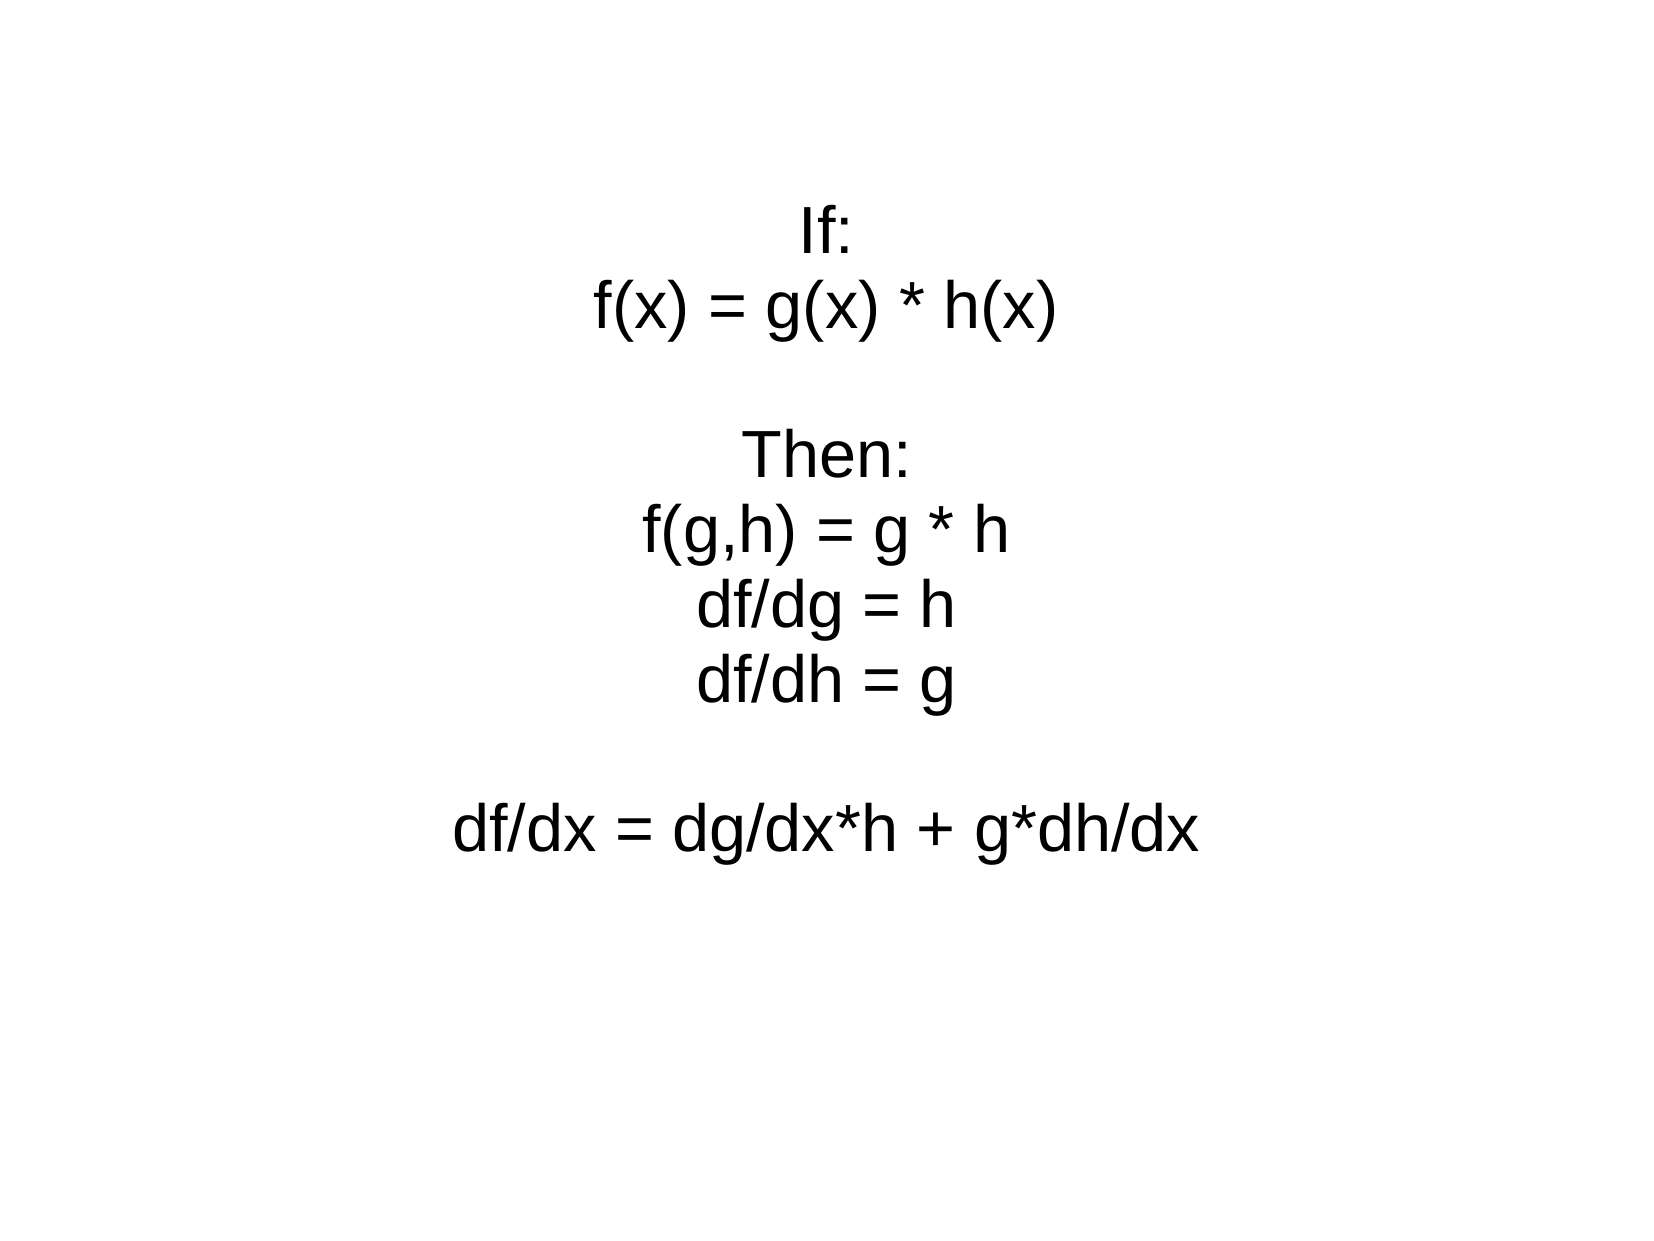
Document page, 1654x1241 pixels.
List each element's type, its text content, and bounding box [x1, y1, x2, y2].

subtitle If: f(x) = g(x) * h(x) Then: f(g,h) = g * h df/dg = h df/dh = g df/dx = dg/dx*h + g*dh/dx [82, 49, 1571, 1010]
